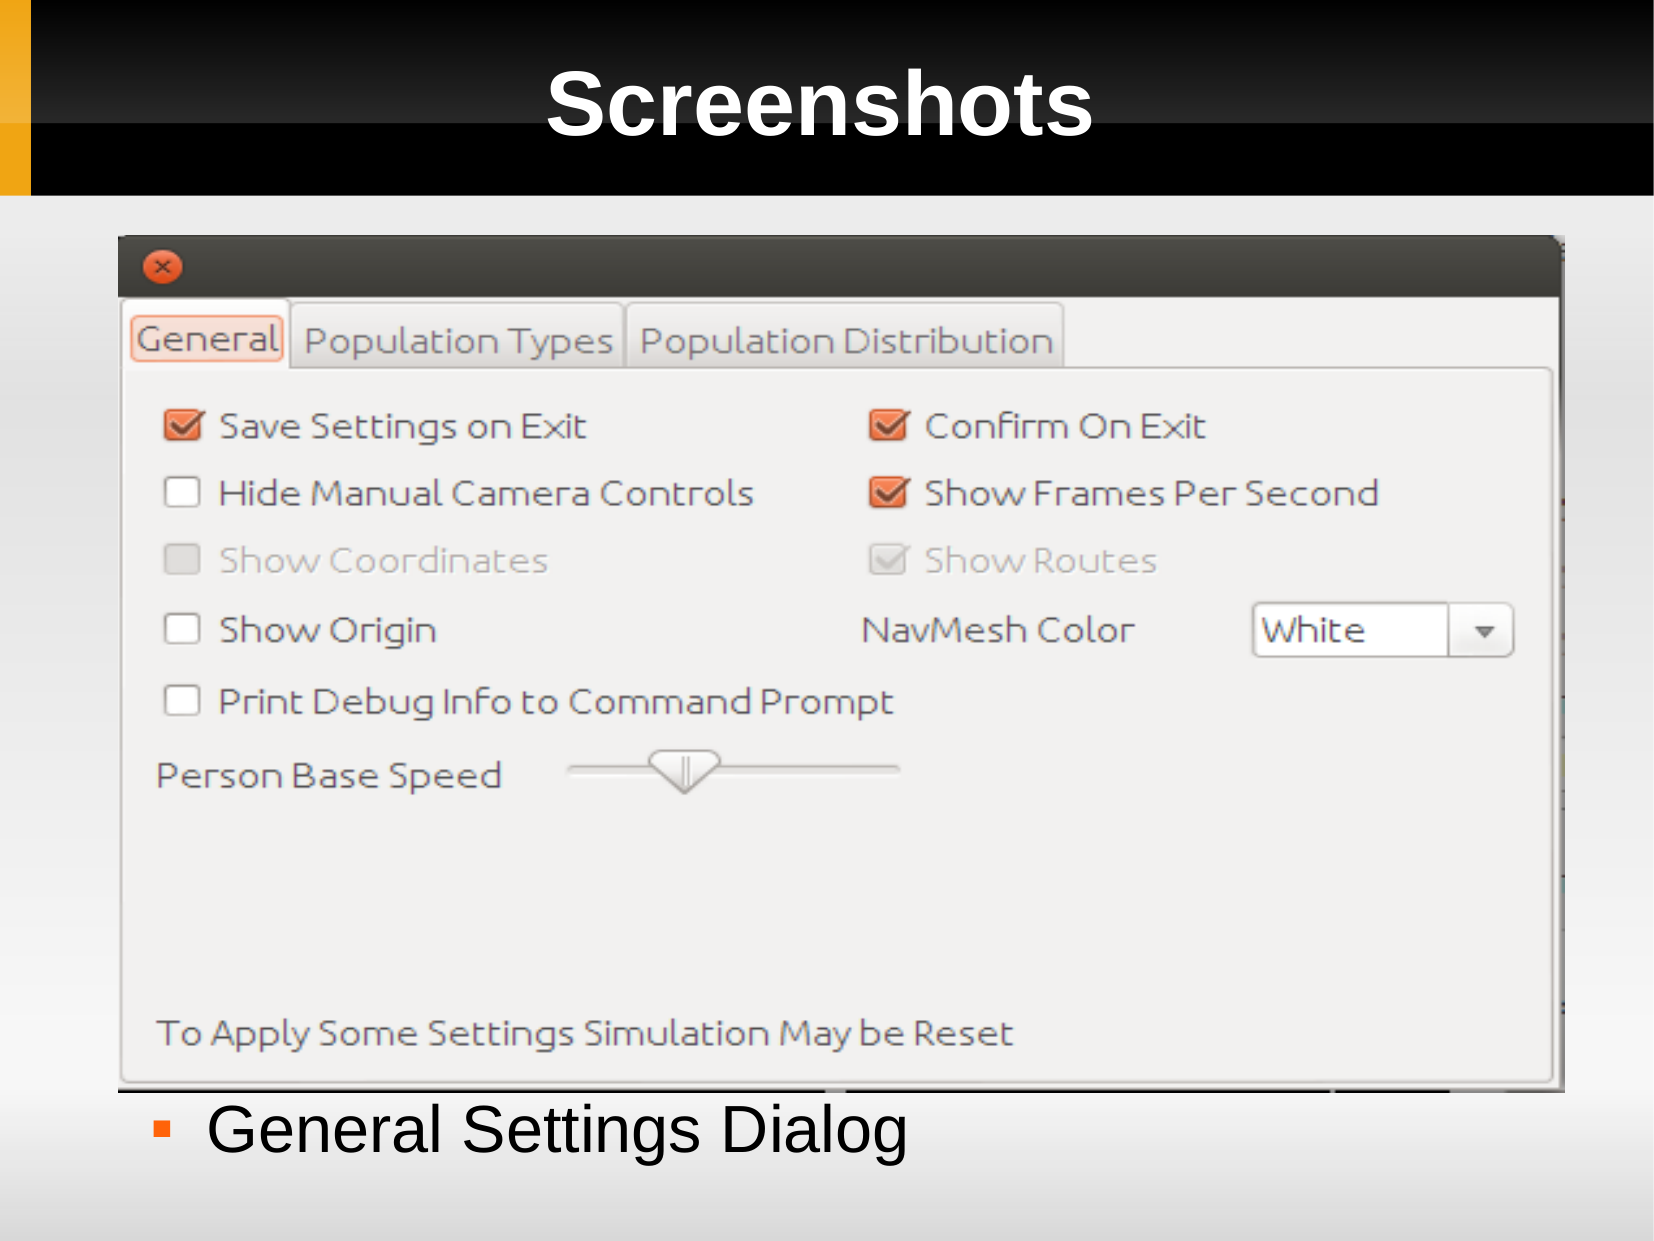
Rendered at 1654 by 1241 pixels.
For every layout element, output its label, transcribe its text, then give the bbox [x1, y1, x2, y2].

list General Settings Dialog [135, 1092, 1625, 1198]
picture [0, 0, 1654, 1241]
title Screenshots [76, 0, 1566, 208]
